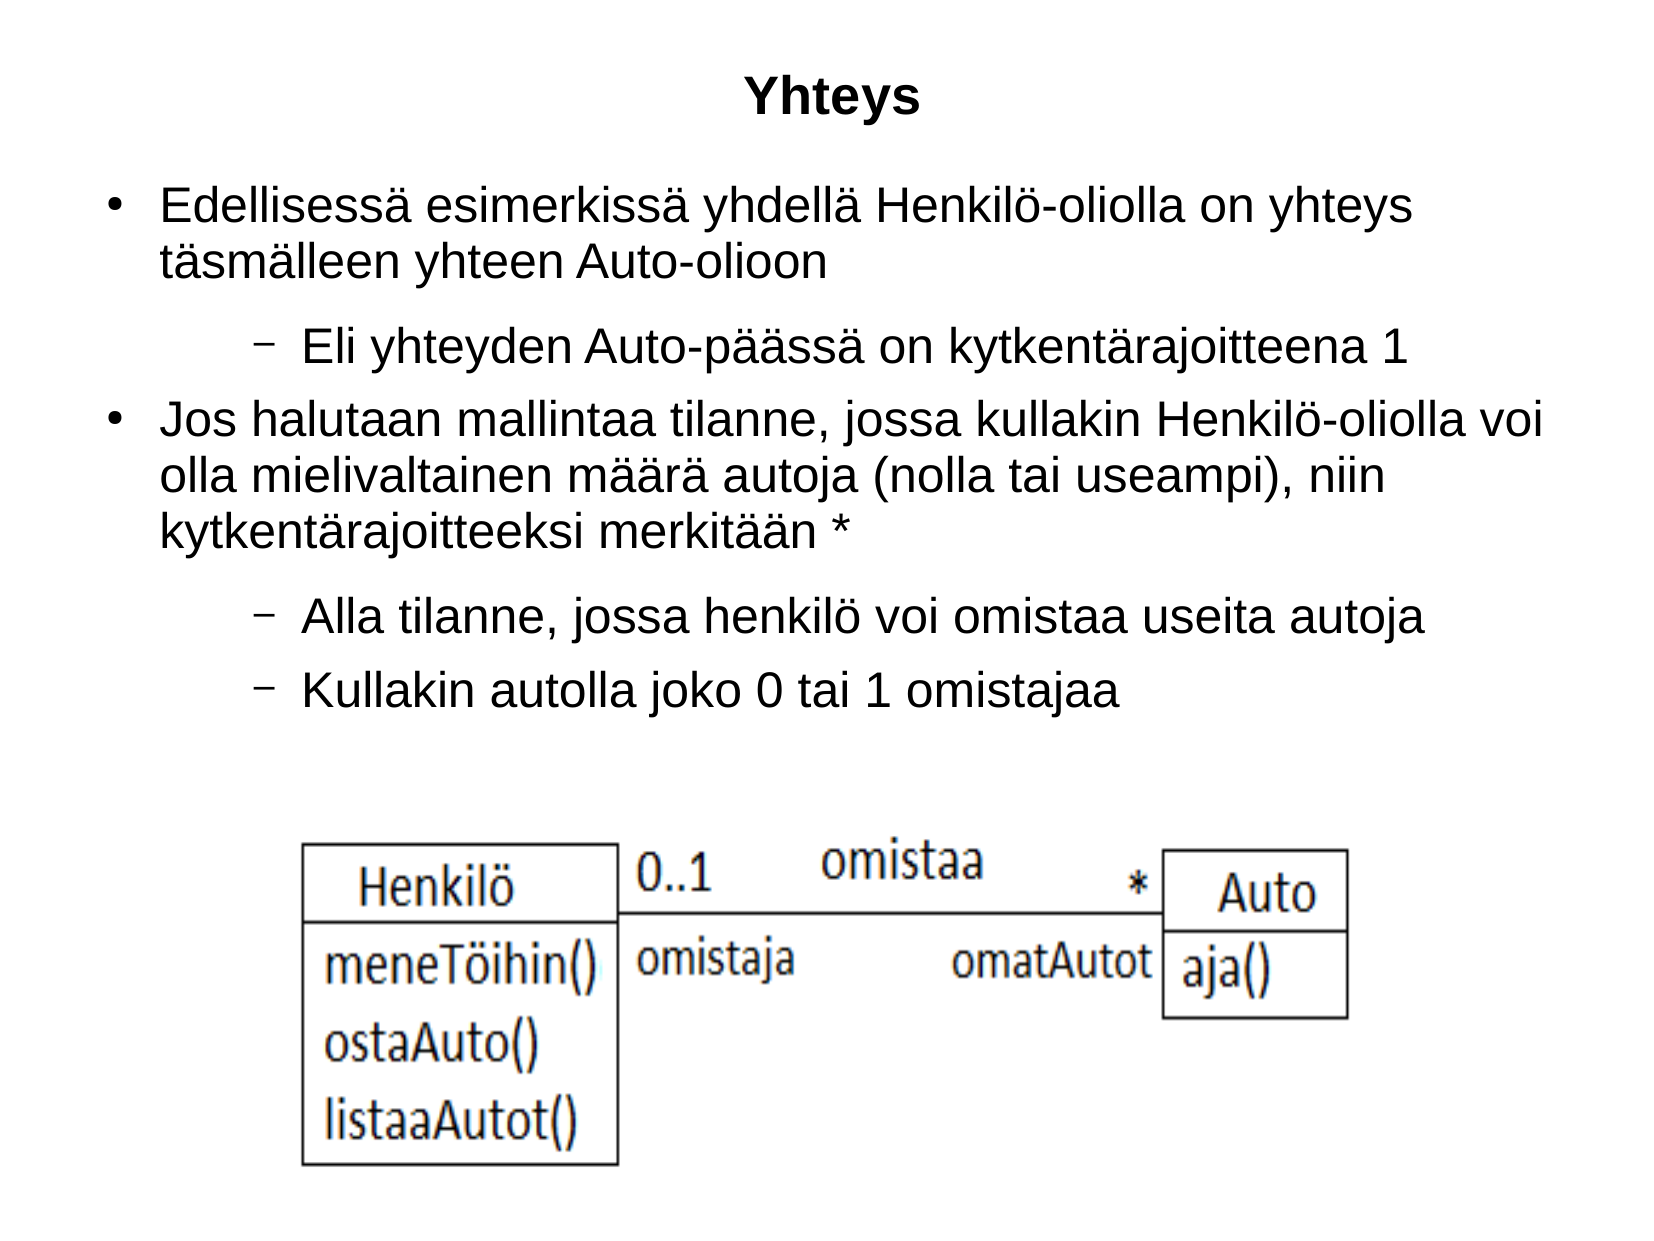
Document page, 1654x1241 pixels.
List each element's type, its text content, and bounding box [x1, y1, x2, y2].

picture [295, 826, 1359, 1182]
title Yhteys [88, 0, 1577, 193]
list Edellisessä esimerkissä yhdellä Henkilö-oliolla on yhteys täsmälleen yhteen Auto-olioon Eli yhteyden Auto-päässä on kytkentärajoitteena 1 Jos halutaan mallintaa tilanne, jossa kullakin Henkilö-oliolla voi olla mielivaltainen määrä autoja (nolla tai useampi), niin kytkentärajoitteeksi merkitään * Alla tilanne, jossa henkilö voi omistaa useita autoja Kullakin autolla joko 0 tai 1 omistajaa [88, 177, 1571, 798]
